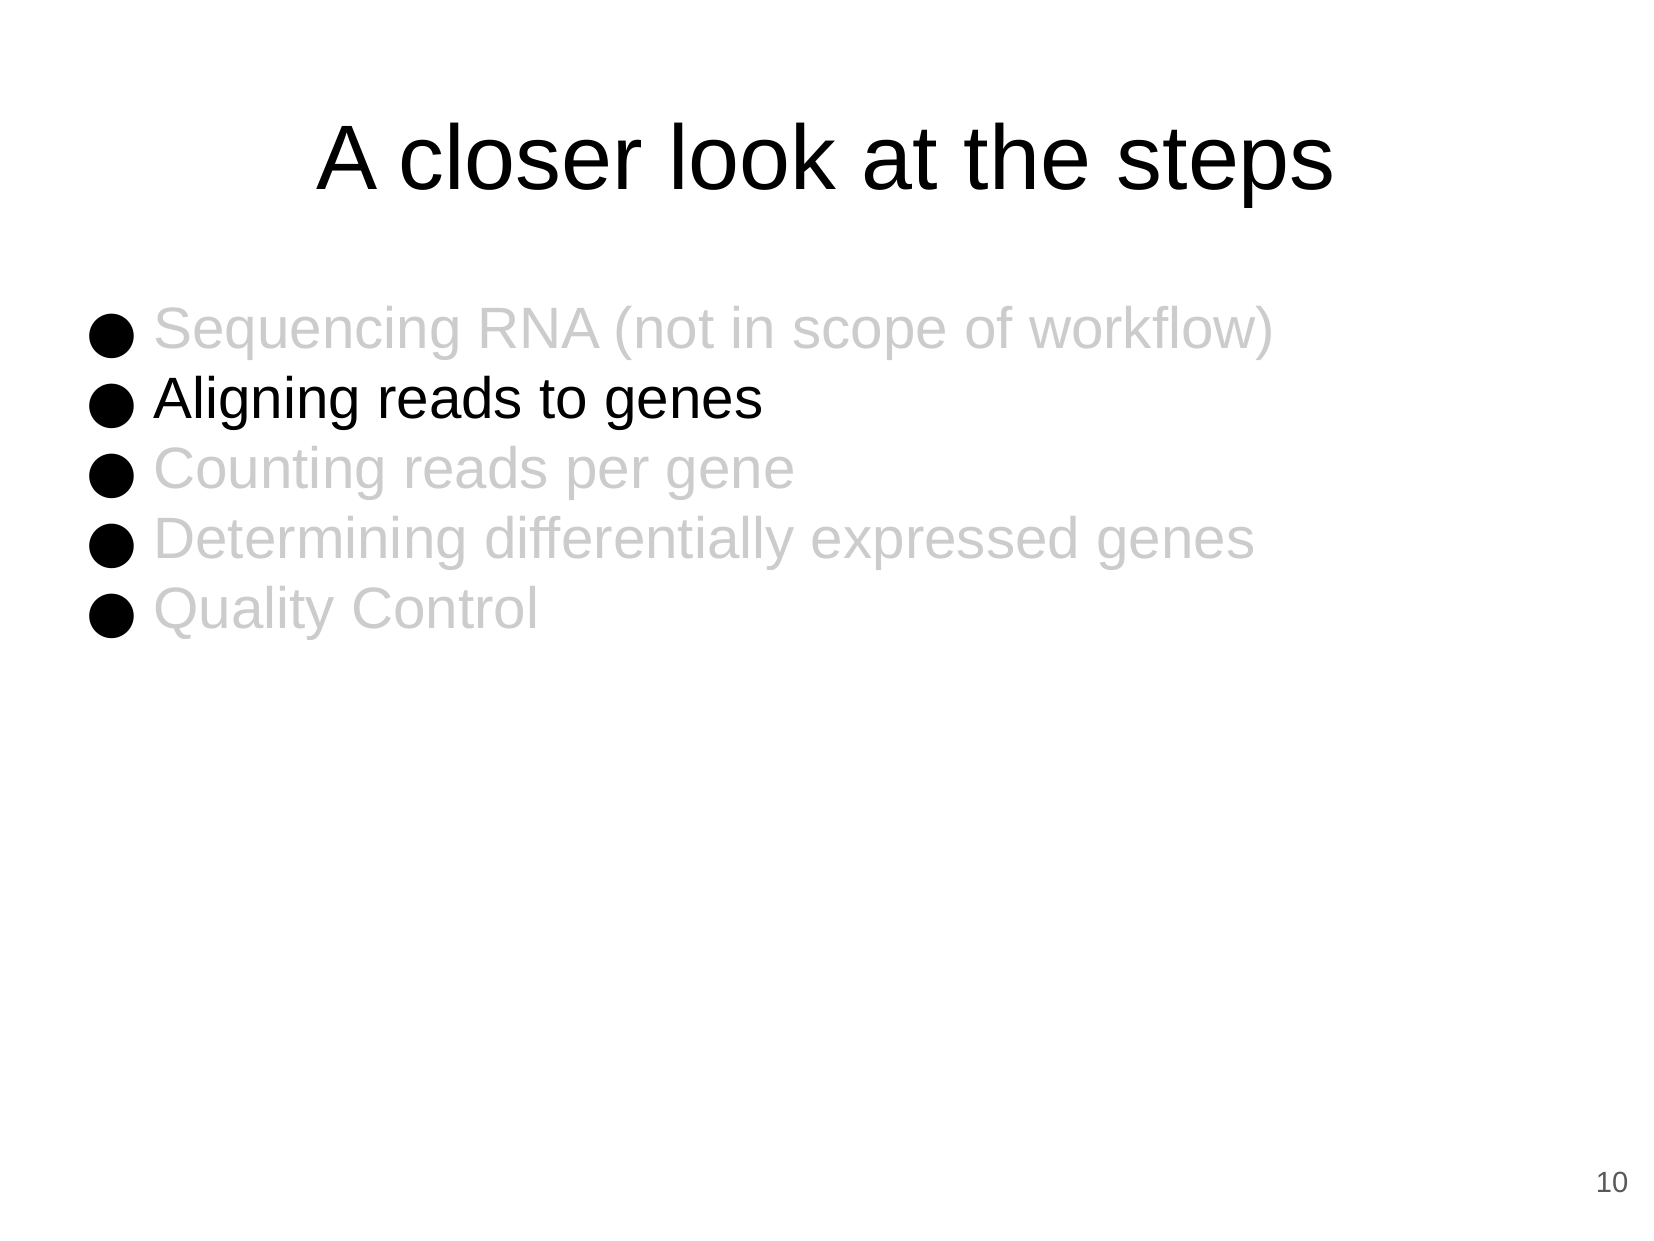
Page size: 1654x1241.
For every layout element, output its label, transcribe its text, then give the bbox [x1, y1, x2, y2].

text_box A closer look at the steps [82, 49, 1571, 257]
text_box Sequencing RNA (not in scope of workflow) Aligning reads to genes Counting reads per gene Determining differentially expressed genes Quality Control [82, 290, 1571, 1010]
slide_number <number> [1547, 1145, 1647, 1241]
